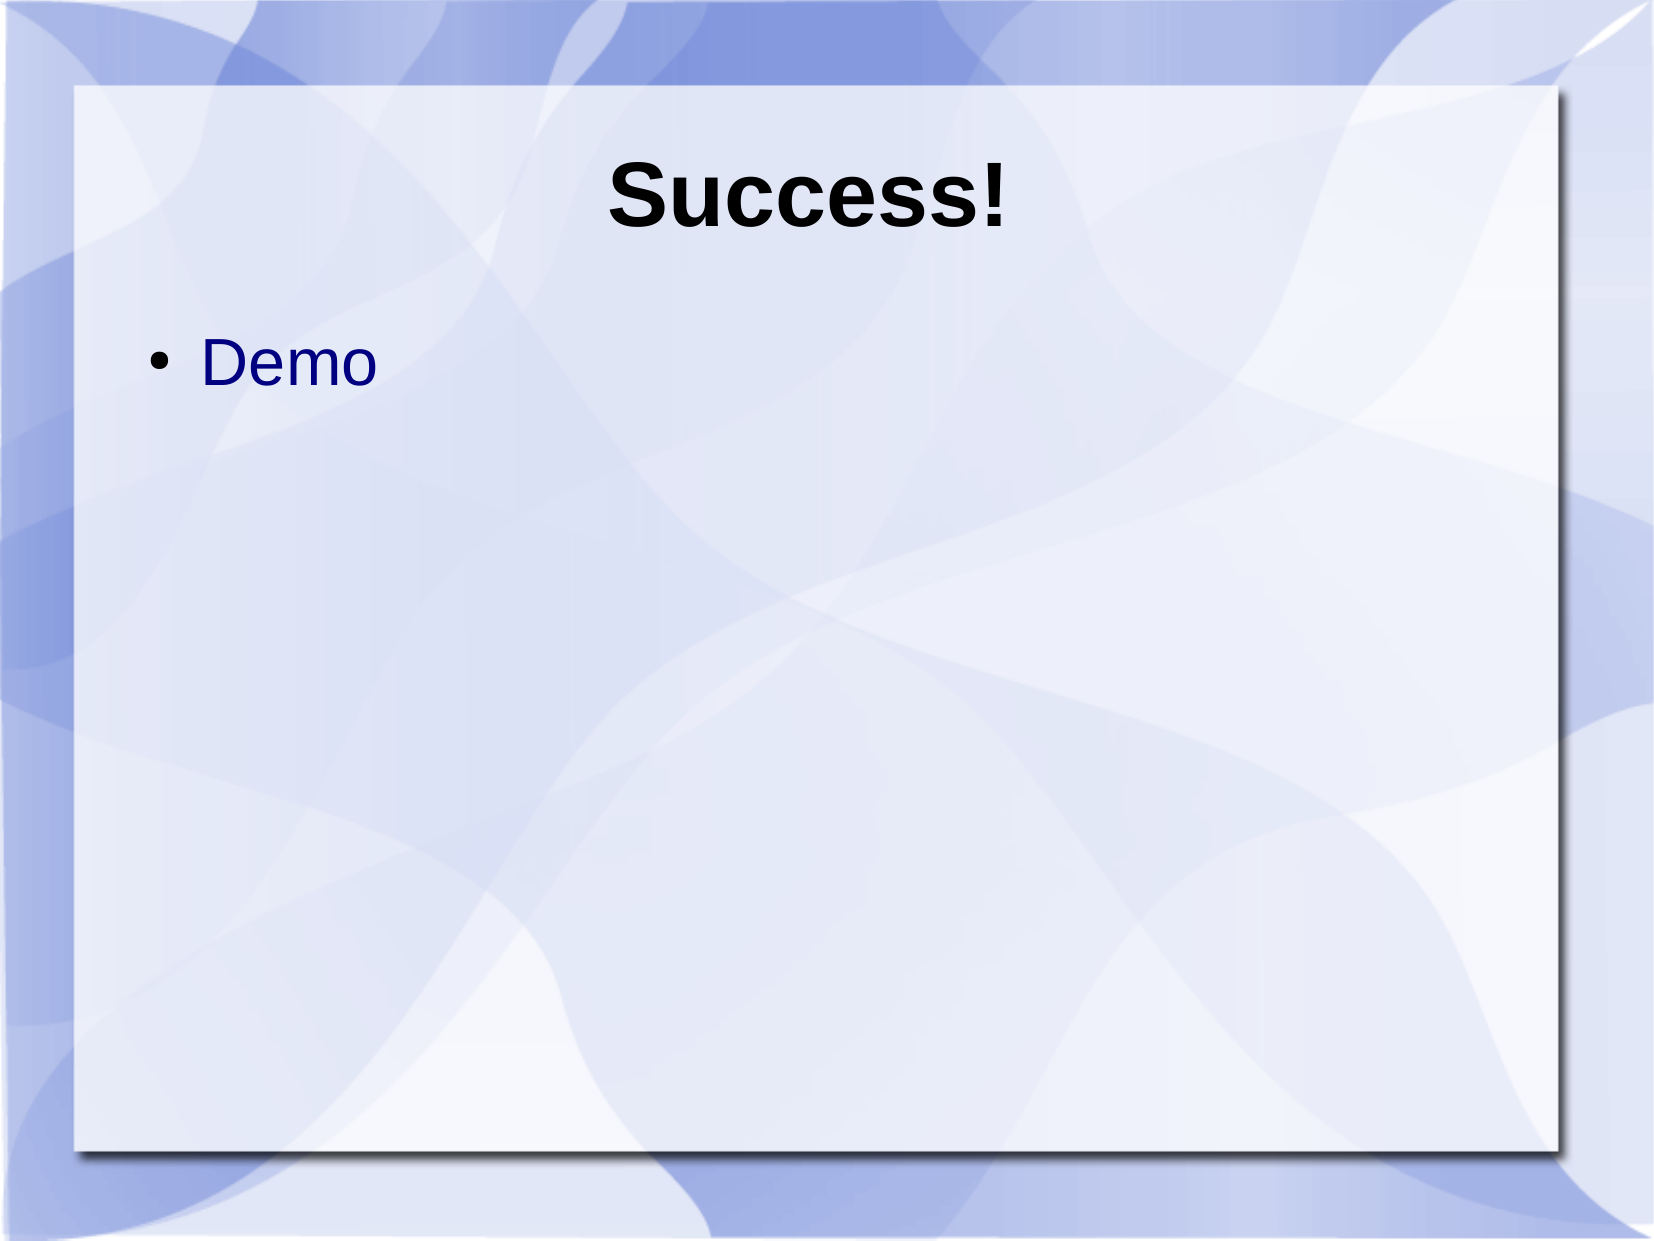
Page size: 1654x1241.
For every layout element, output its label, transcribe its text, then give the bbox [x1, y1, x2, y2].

list Demo [129, 324, 1489, 960]
title Success! [82, 98, 1536, 291]
picture [0, 0, 1654, 1241]
